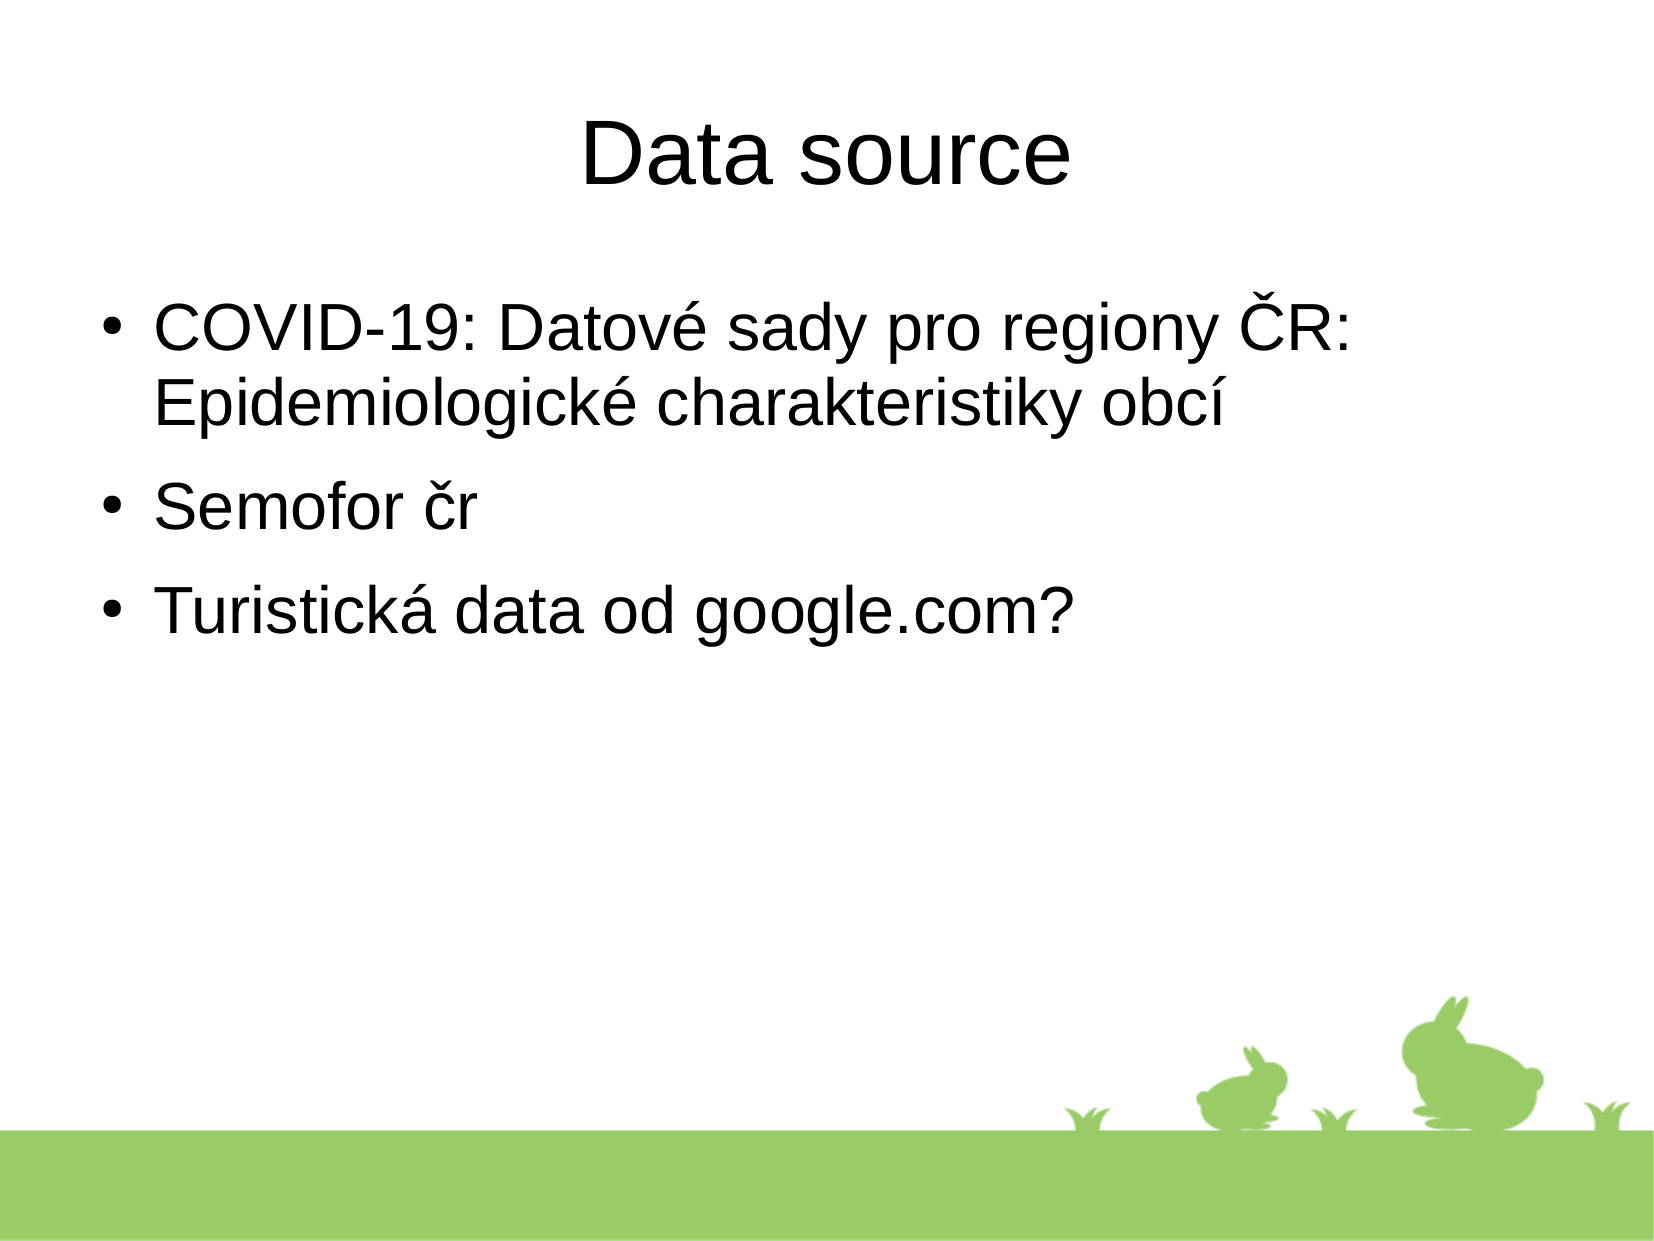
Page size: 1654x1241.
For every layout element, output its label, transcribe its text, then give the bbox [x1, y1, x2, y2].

title Data source [82, 49, 1571, 257]
picture [0, 0, 1654, 1241]
list COVID-19: Datové sady pro regiony ČR: Epidemiologické charakteristiky obcí Semofor čr Turistická data od google.com? [82, 290, 1571, 1010]
